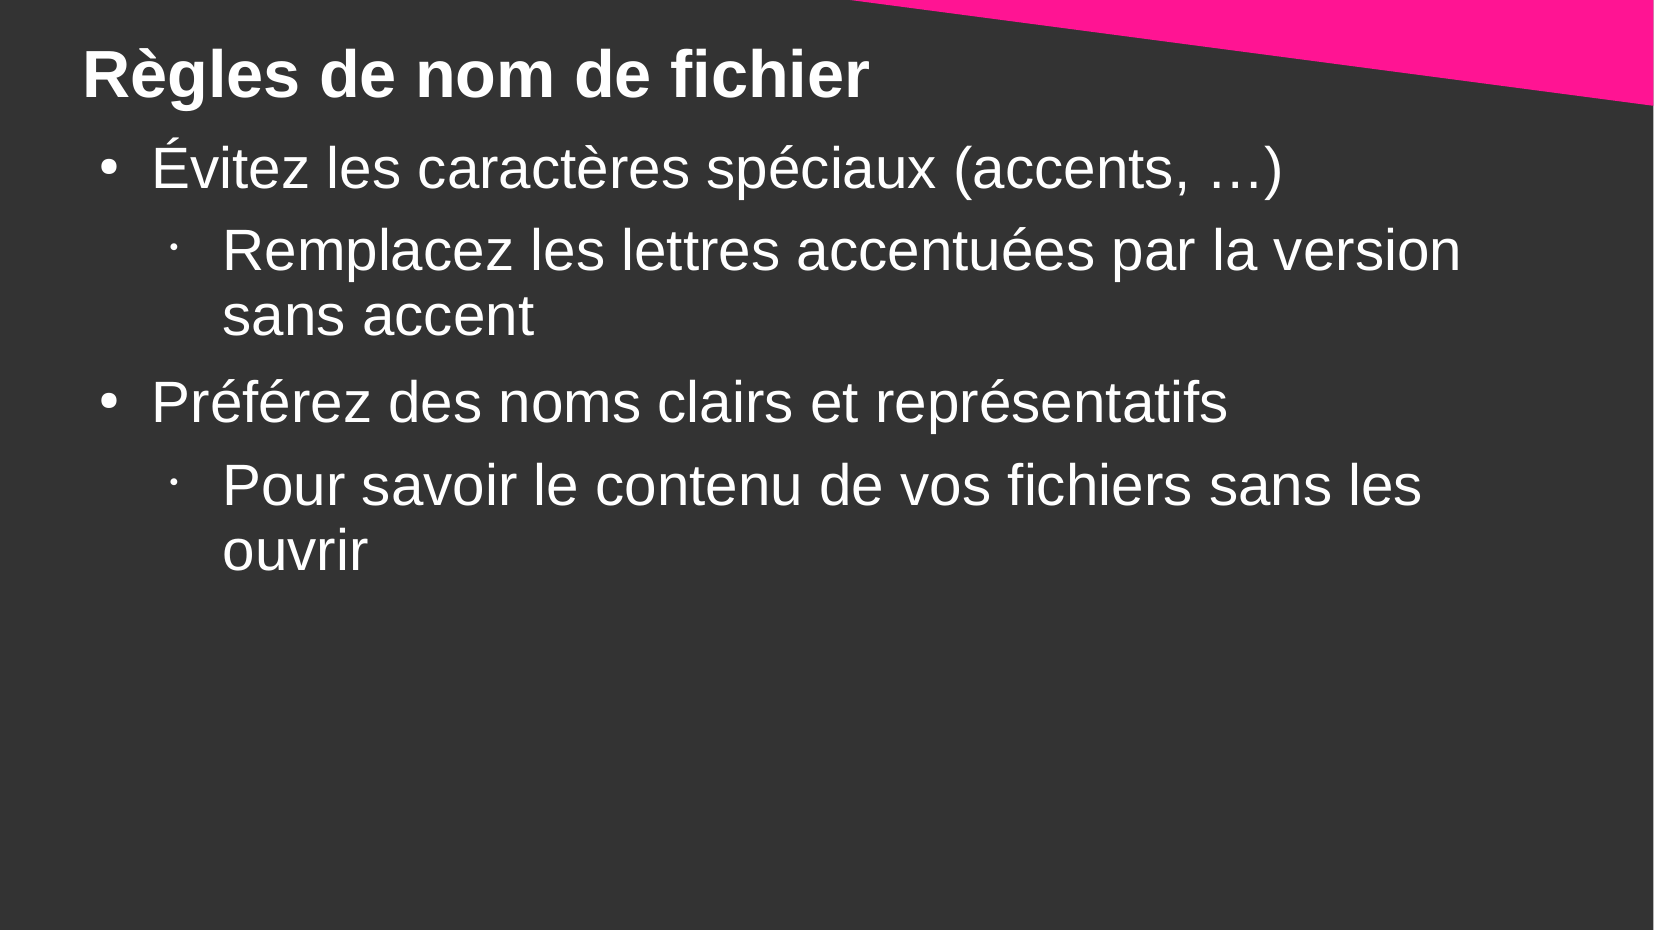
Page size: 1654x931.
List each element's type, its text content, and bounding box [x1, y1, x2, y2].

title Règles de nom de fichier [82, 37, 1571, 122]
list Évitez les caractères spéciaux (accents, …) Remplacez les lettres accentuées par la version sans accent Préférez des noms clairs et représentatifs Pour savoir le contenu de vos fichiers sans les ouvrir [80, 135, 1560, 886]
text_box [850, 0, 1654, 106]
